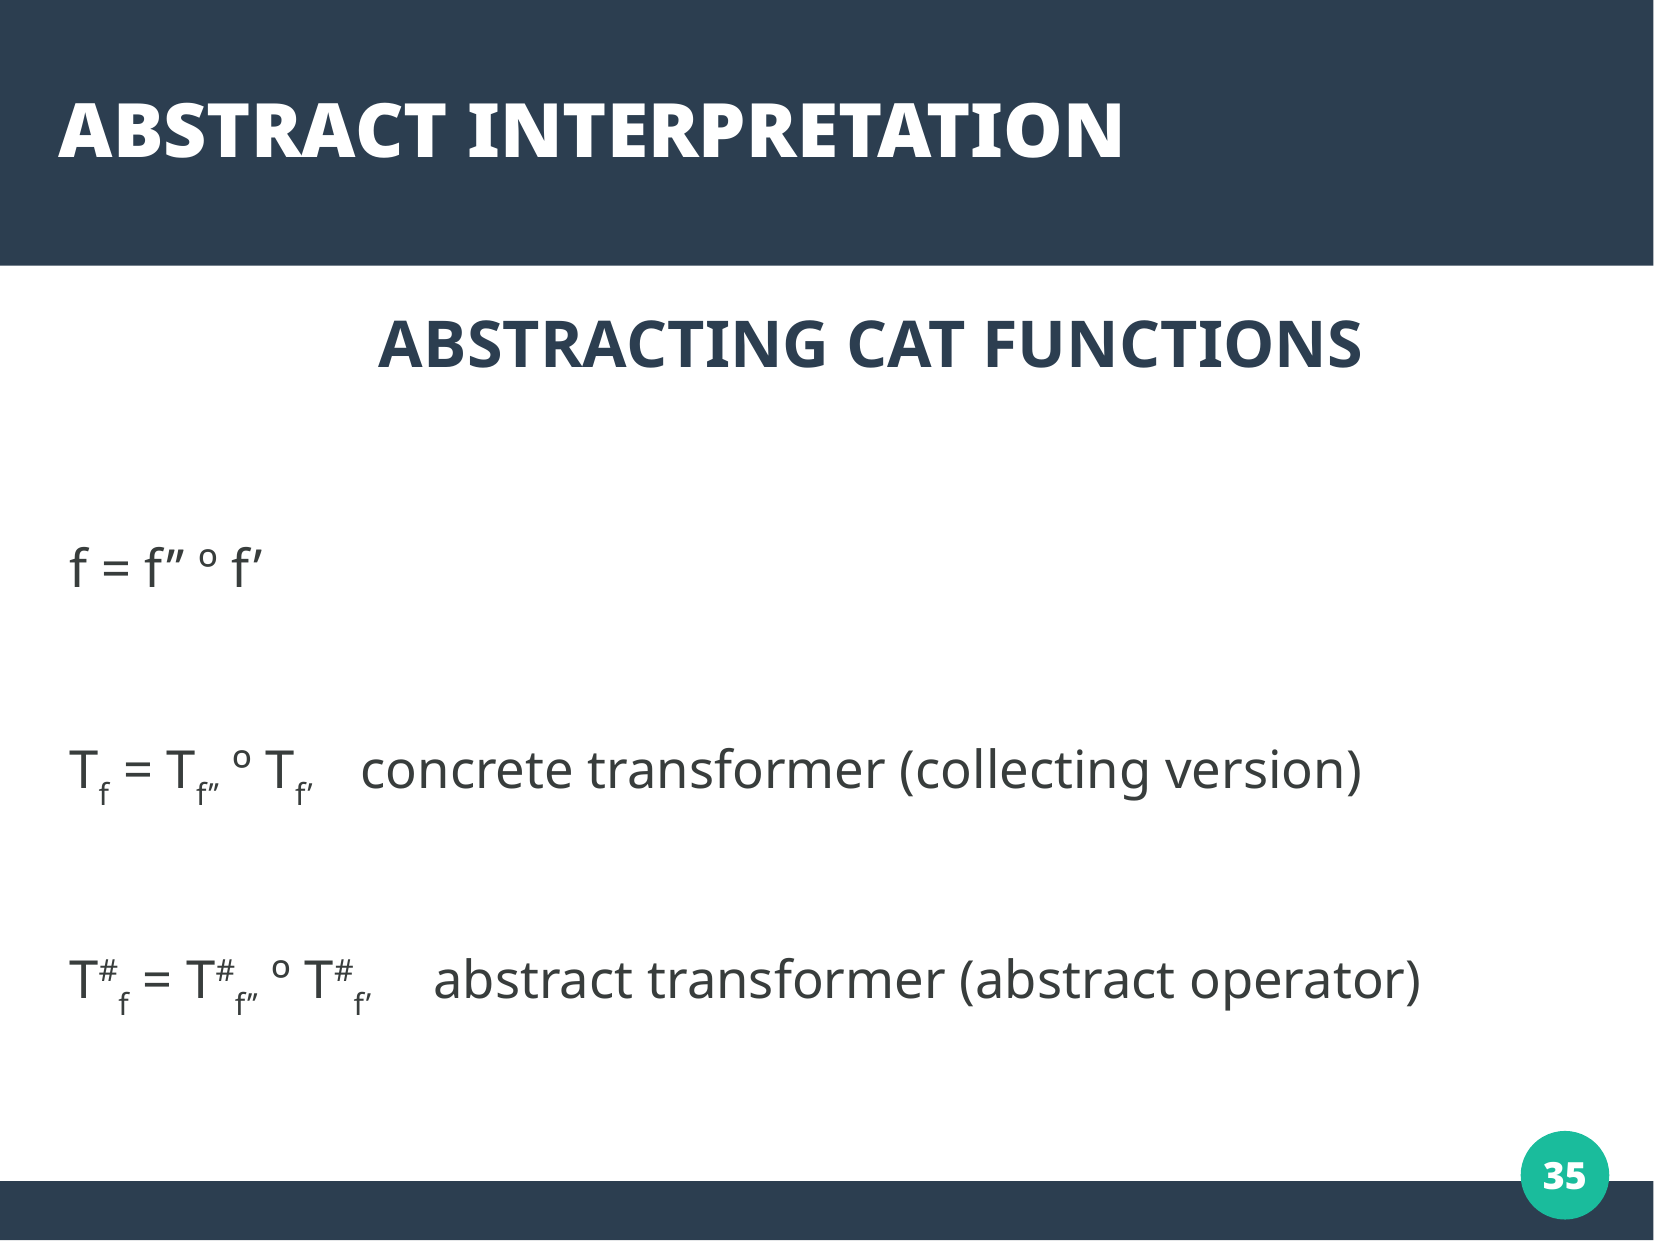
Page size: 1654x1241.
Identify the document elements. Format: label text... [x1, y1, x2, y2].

list ABSTRACTING CAT FUNCTIONS f = f’’ º f’ Tf = Tf’’ º Tf’ concrete transformer (collecting version) T#f = T#f’’ º T#f’ abstract transformer (abstract operator) [69, 298, 1606, 1156]
title ABSTRACT INTERPRETATION [59, 49, 1595, 207]
